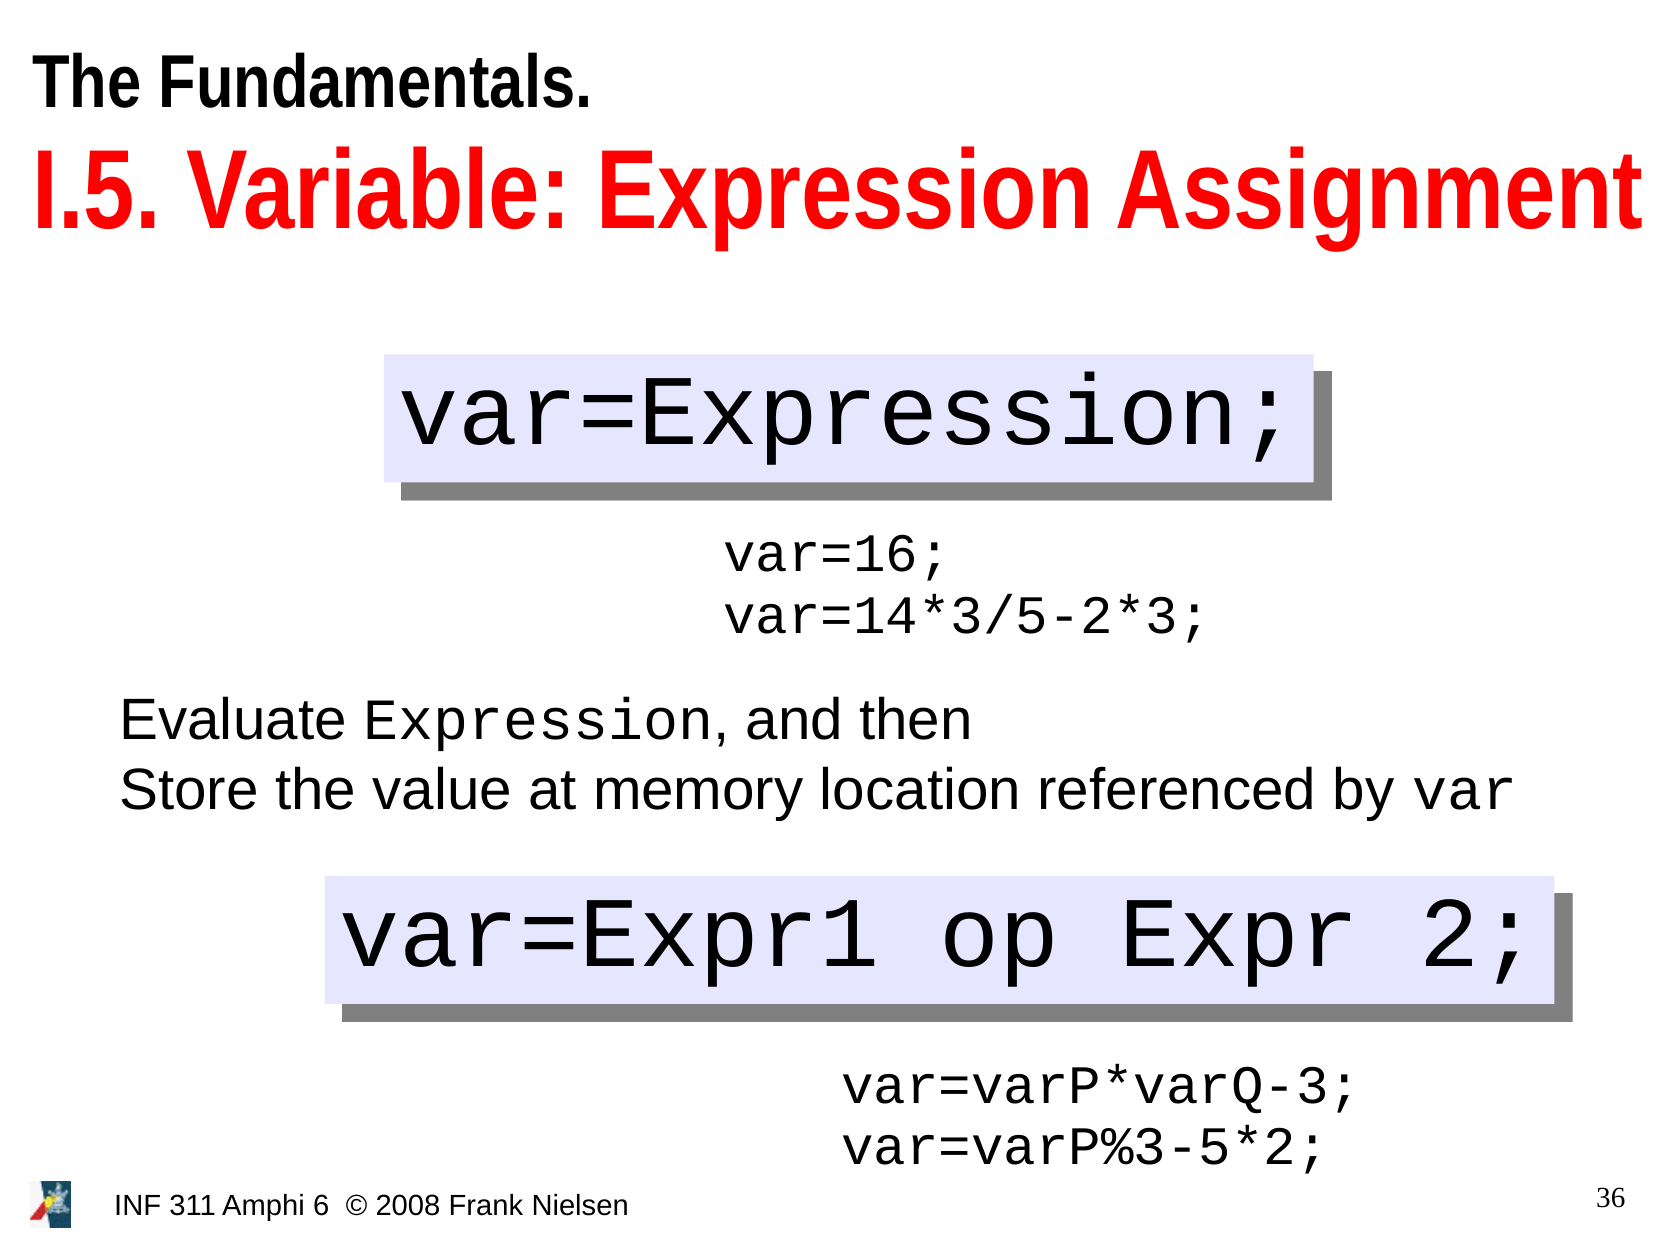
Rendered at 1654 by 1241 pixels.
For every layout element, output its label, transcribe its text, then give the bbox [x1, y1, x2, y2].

text_box var=Expression; [383, 354, 1314, 483]
picture [29, 1181, 71, 1228]
text_box Evaluate Expression, and then Store the value at memory location referenced by var [88, 679, 1553, 831]
text_box var=16; var=14*3/5-2*3; [708, 519, 1226, 650]
text_box var=Expr1 op Expr 2; [324, 875, 1555, 1004]
text_box var=varP*varQ-3; var=varP%3-5*2; [826, 1050, 1377, 1182]
text_box The Fundamentals. I.5. Variable: Expression Assignment [17, 29, 1654, 259]
